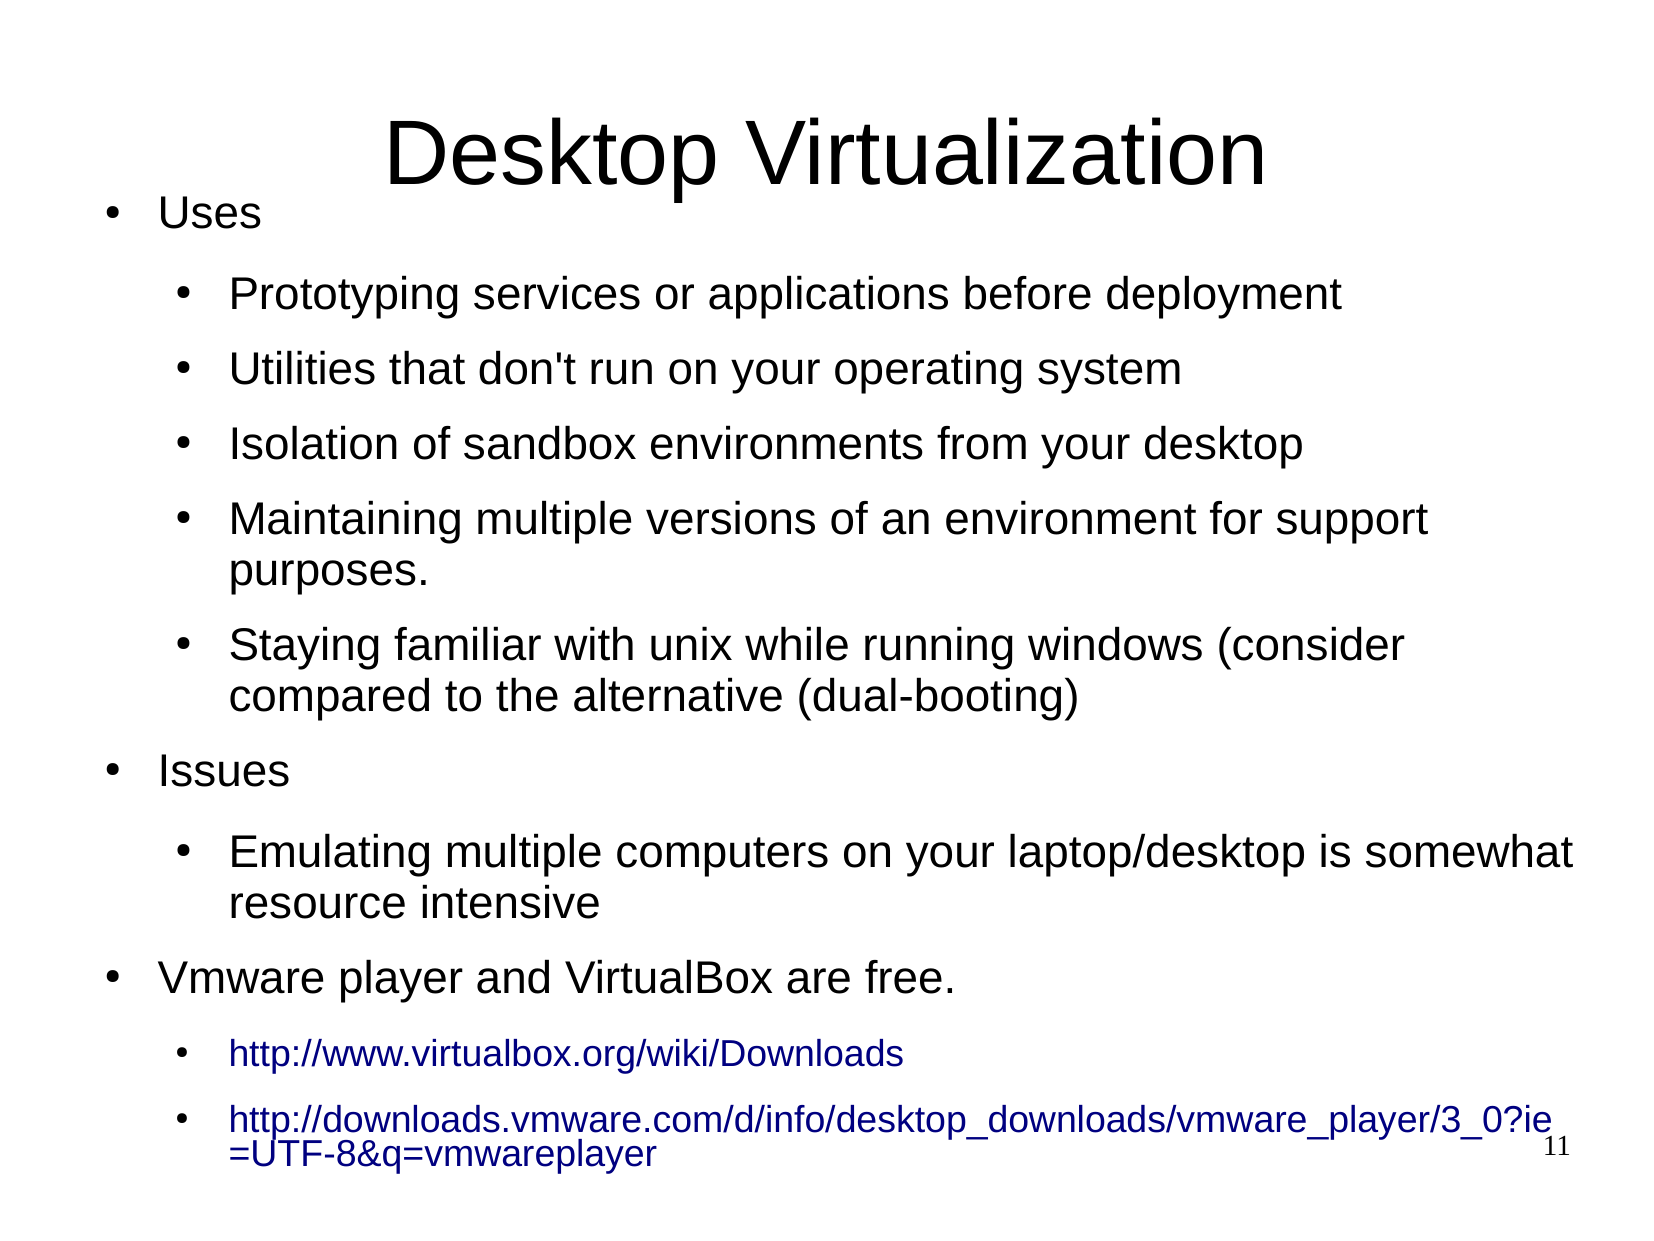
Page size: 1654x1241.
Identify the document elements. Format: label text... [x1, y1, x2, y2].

title Desktop Virtualization [82, 49, 1571, 257]
list Uses Prototyping services or applications before deployment Utilities that don't run on your operating system Isolation of sandbox environments from your desktop Maintaining multiple versions of an environment for support purposes. Staying familiar with unix while running windows (consider compared to the alternative (dual-booting) Issues Emulating multiple computers on your laptop/desktop is somewhat resource intensive Vmware player and VirtualBox are free. http://www.virtualbox.org/wiki/Downloads http://downloads.vmware.com/d/info/desktop_downloads/vmware_player/3_0?ie=UTF-8&q=vmwareplayer [86, 187, 1576, 1201]
